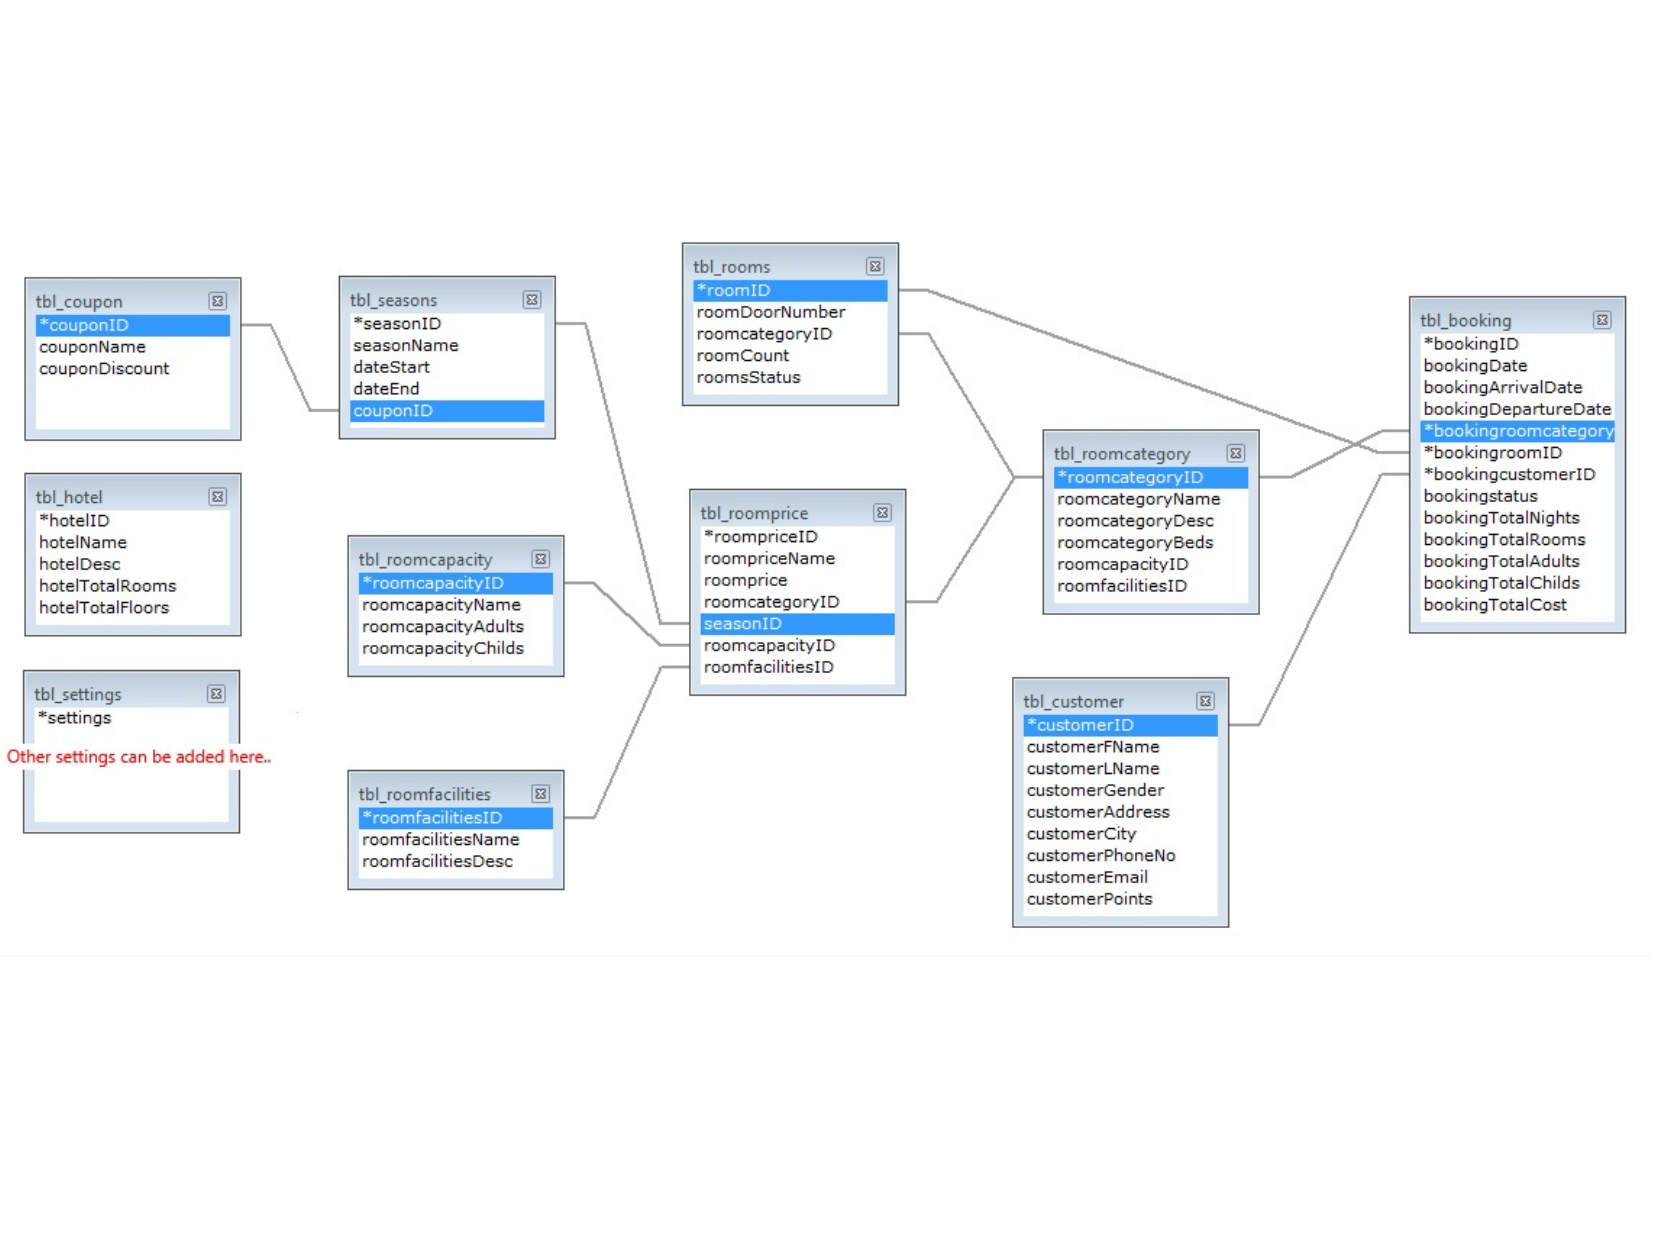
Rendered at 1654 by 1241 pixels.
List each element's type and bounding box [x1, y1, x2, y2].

picture [0, 231, 1654, 957]
